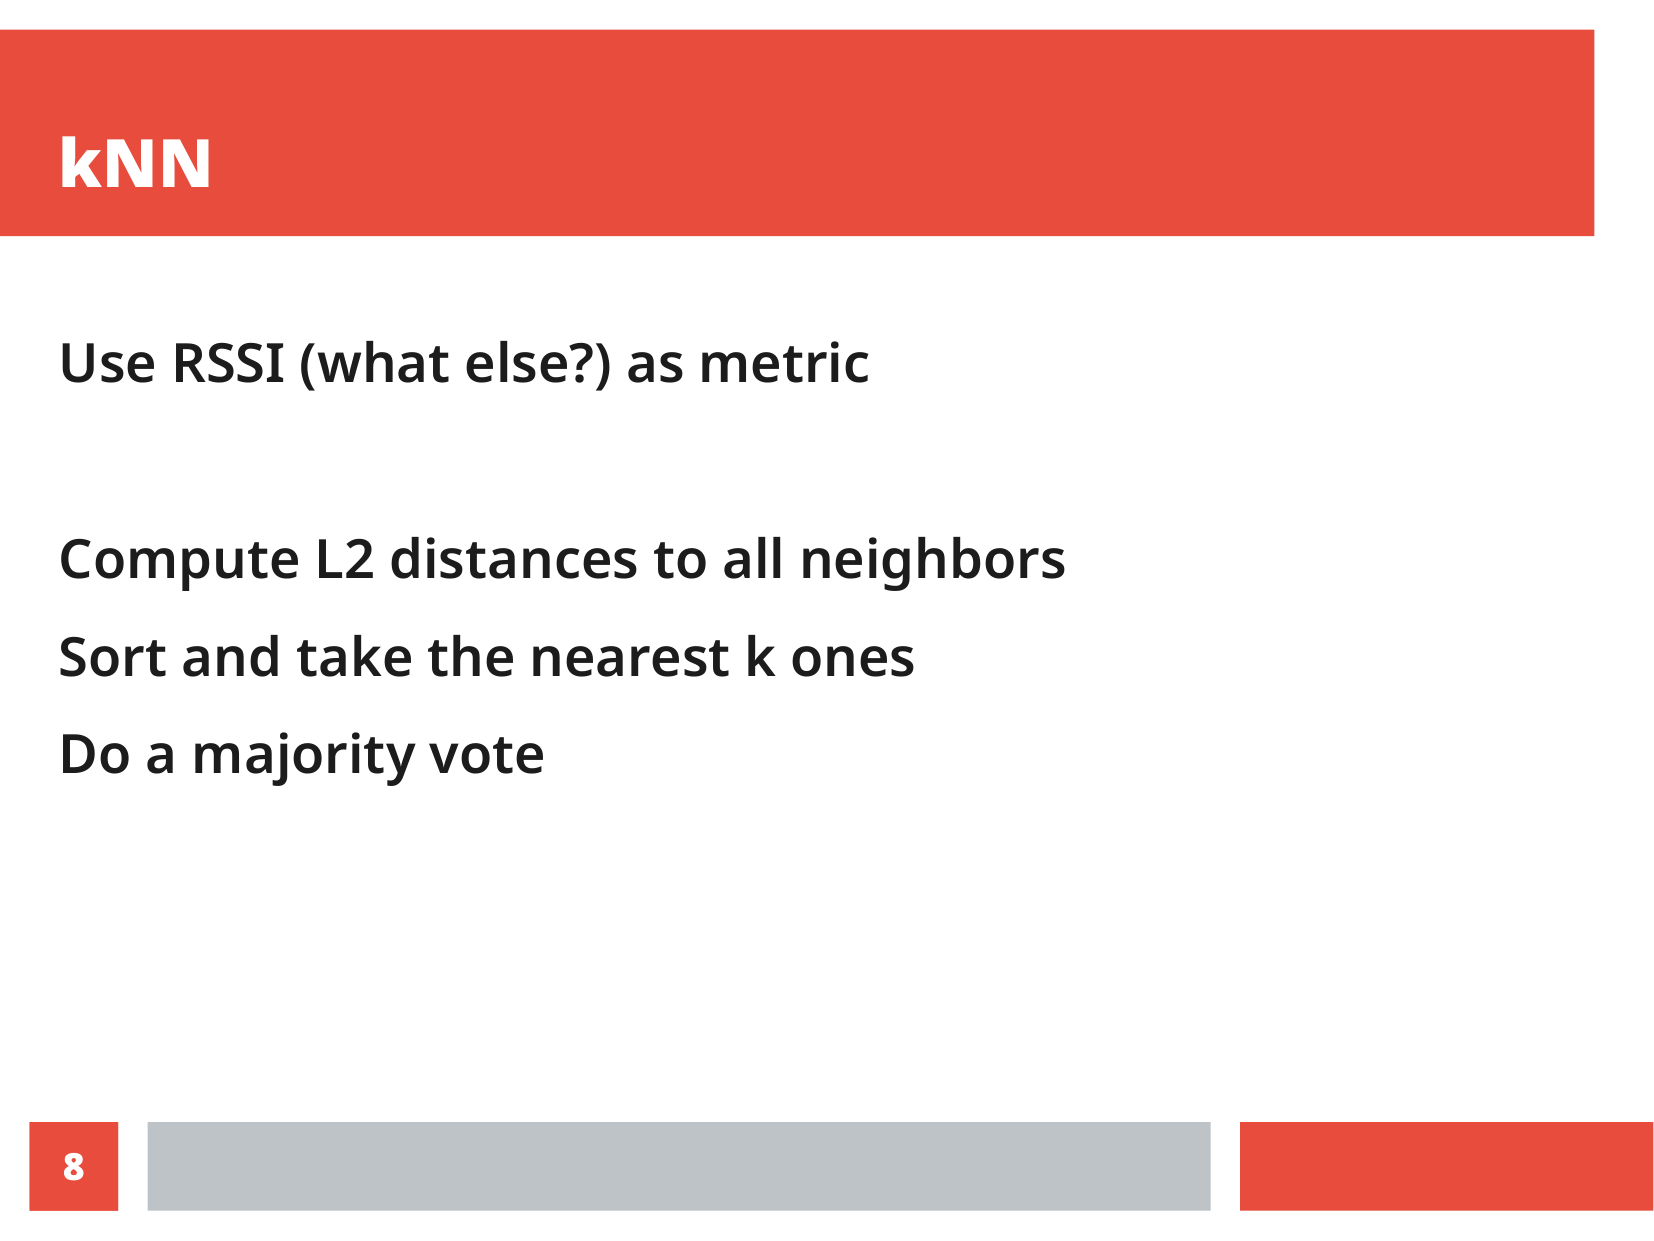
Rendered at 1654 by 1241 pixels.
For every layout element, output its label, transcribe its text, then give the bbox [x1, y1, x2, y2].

list Use RSSI (what else?) as metric Compute L2 distances to all neighbors Sort and take the nearest k ones Do a majority vote [59, 324, 1565, 1093]
title kNN [59, 59, 1595, 207]
